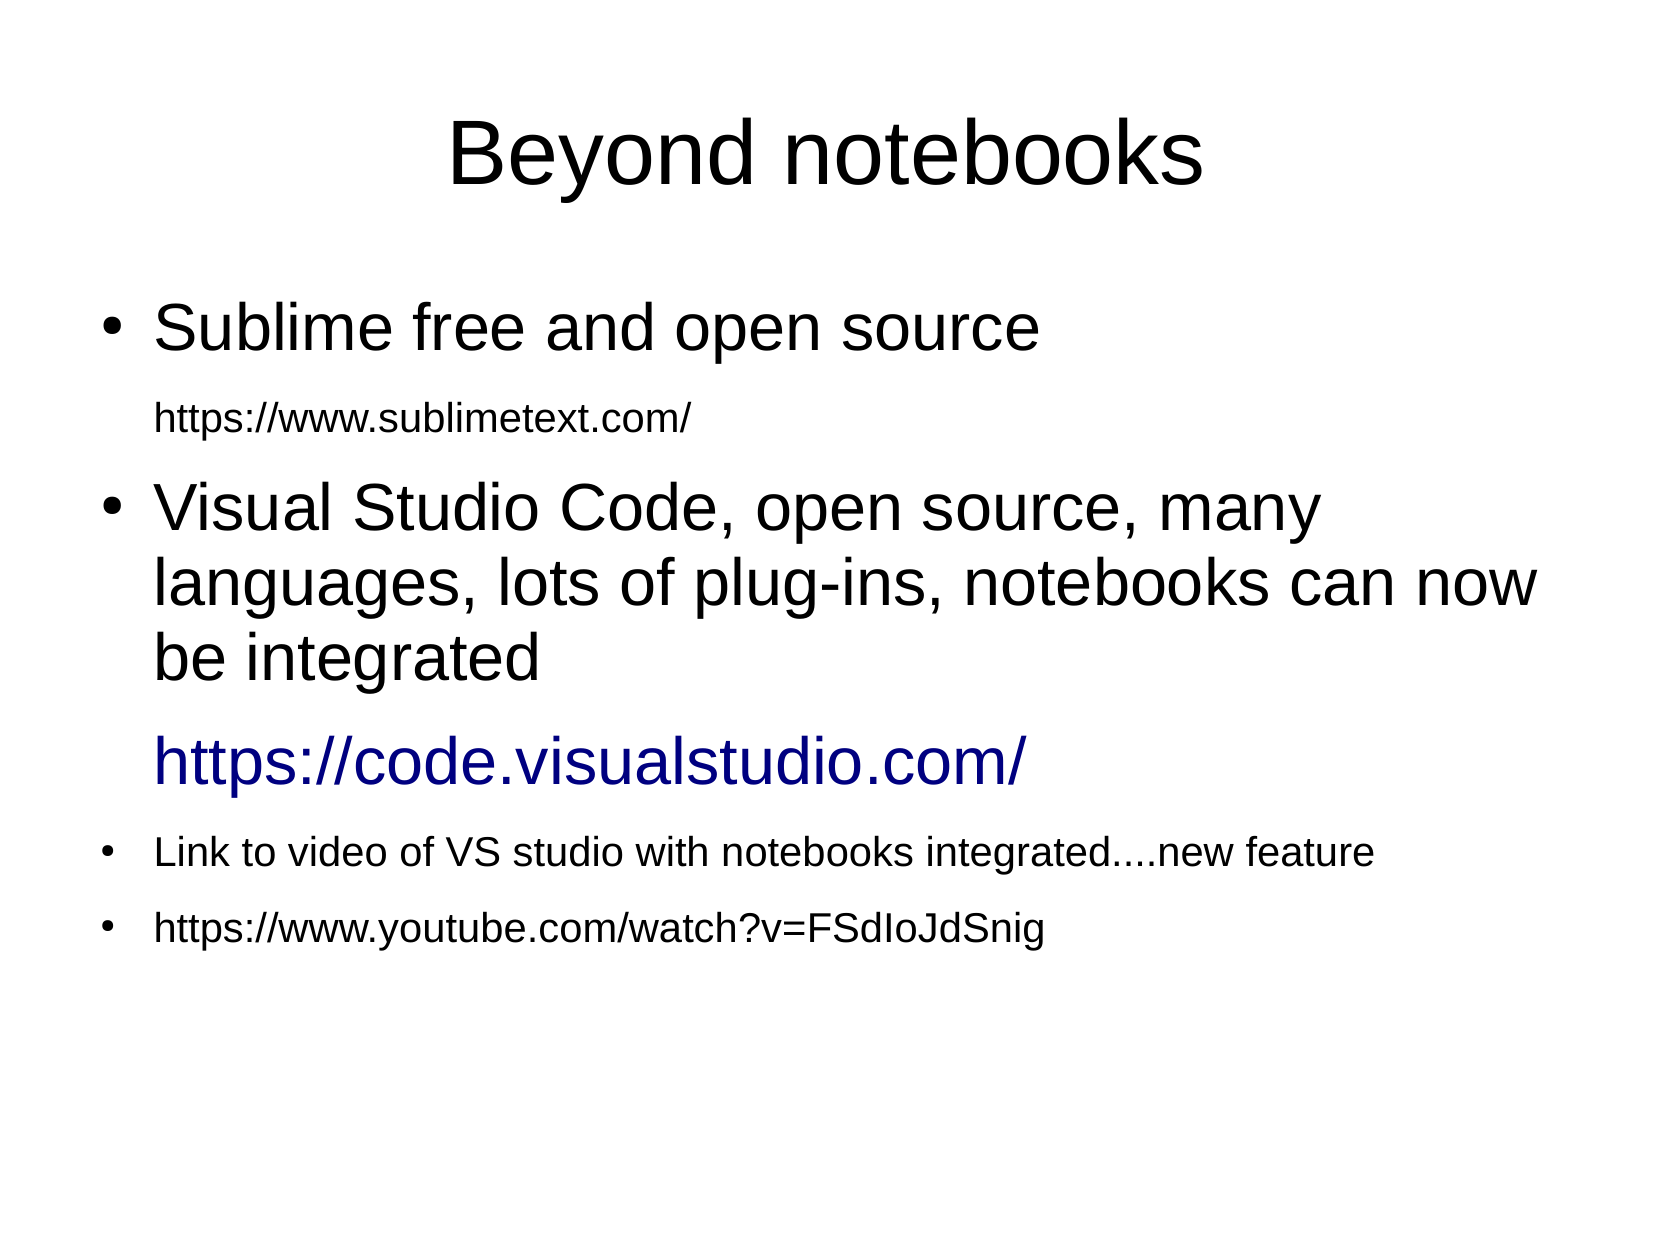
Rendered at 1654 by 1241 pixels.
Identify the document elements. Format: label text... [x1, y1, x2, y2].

title Beyond notebooks [82, 49, 1571, 257]
list Sublime free and open source https://www.sublimetext.com/ Visual Studio Code, open source, many languages, lots of plug-ins, notebooks can now be integrated https://code.visualstudio.com/ Link to video of VS studio with notebooks integrated....new feature https://www.youtube.com/watch?v=FSdIoJdSnig [82, 290, 1571, 1109]
